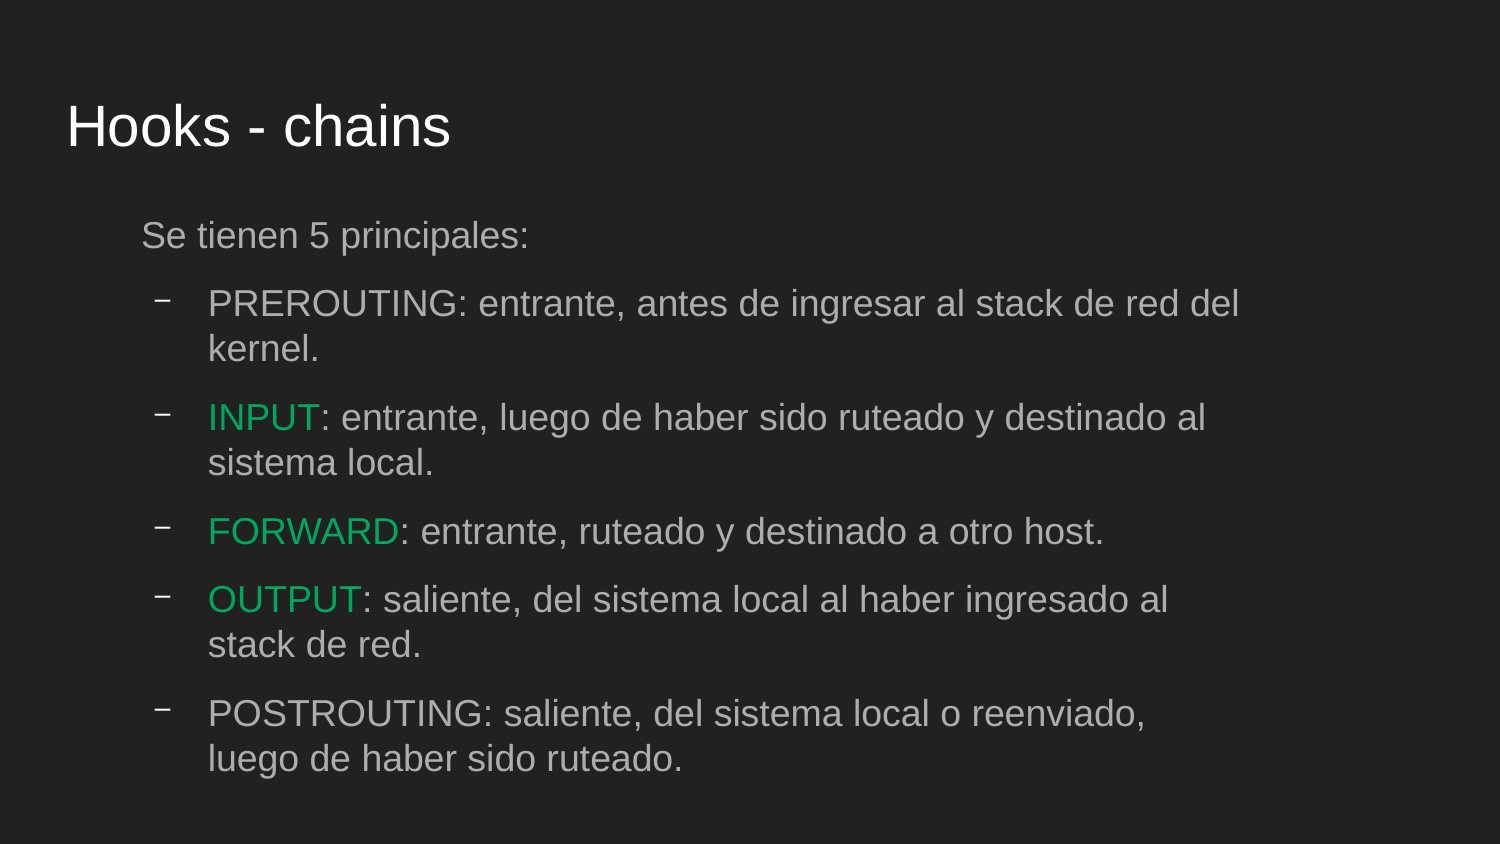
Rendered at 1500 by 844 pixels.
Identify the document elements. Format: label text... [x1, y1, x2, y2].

title Hooks - chains [51, 72, 1449, 167]
list Se tienen 5 principales: PREROUTING: entrante, antes de ingresar al stack de red del kernel. INPUT: entrante, luego de haber sido ruteado y destinado al sistema local. FORWARD: entrante, ruteado y destinado a otro host. OUTPUT: saliente, del sistema local al haber ingresado al stack de red. POSTROUTING: saliente, del sistema local o reenviado, luego de haber sido ruteado. [51, 189, 1261, 750]
